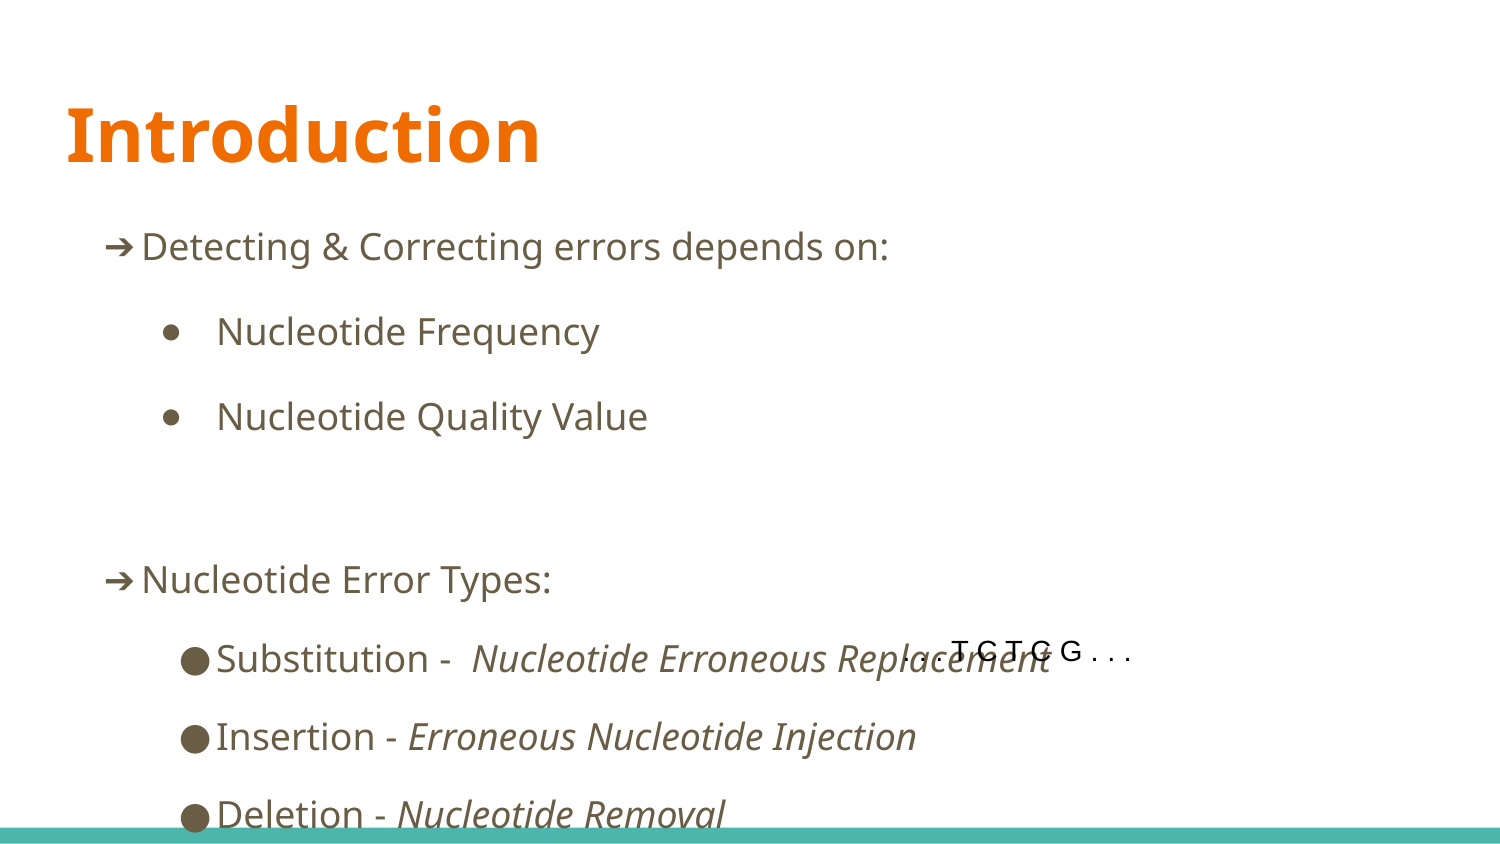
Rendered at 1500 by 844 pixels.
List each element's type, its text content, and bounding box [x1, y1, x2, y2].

list Detecting & Correcting errors depends on: Nucleotide Frequency Nucleotide Quality Value Nucleotide Error Types: Substitution - Nucleotide Erroneous Replacement Insertion - Erroneous Nucleotide Injection Deletion - Nucleotide Removal [51, 207, 1449, 750]
text_box . . . T C T C G . . . [887, 617, 1169, 661]
title Introduction [51, 72, 1449, 189]
